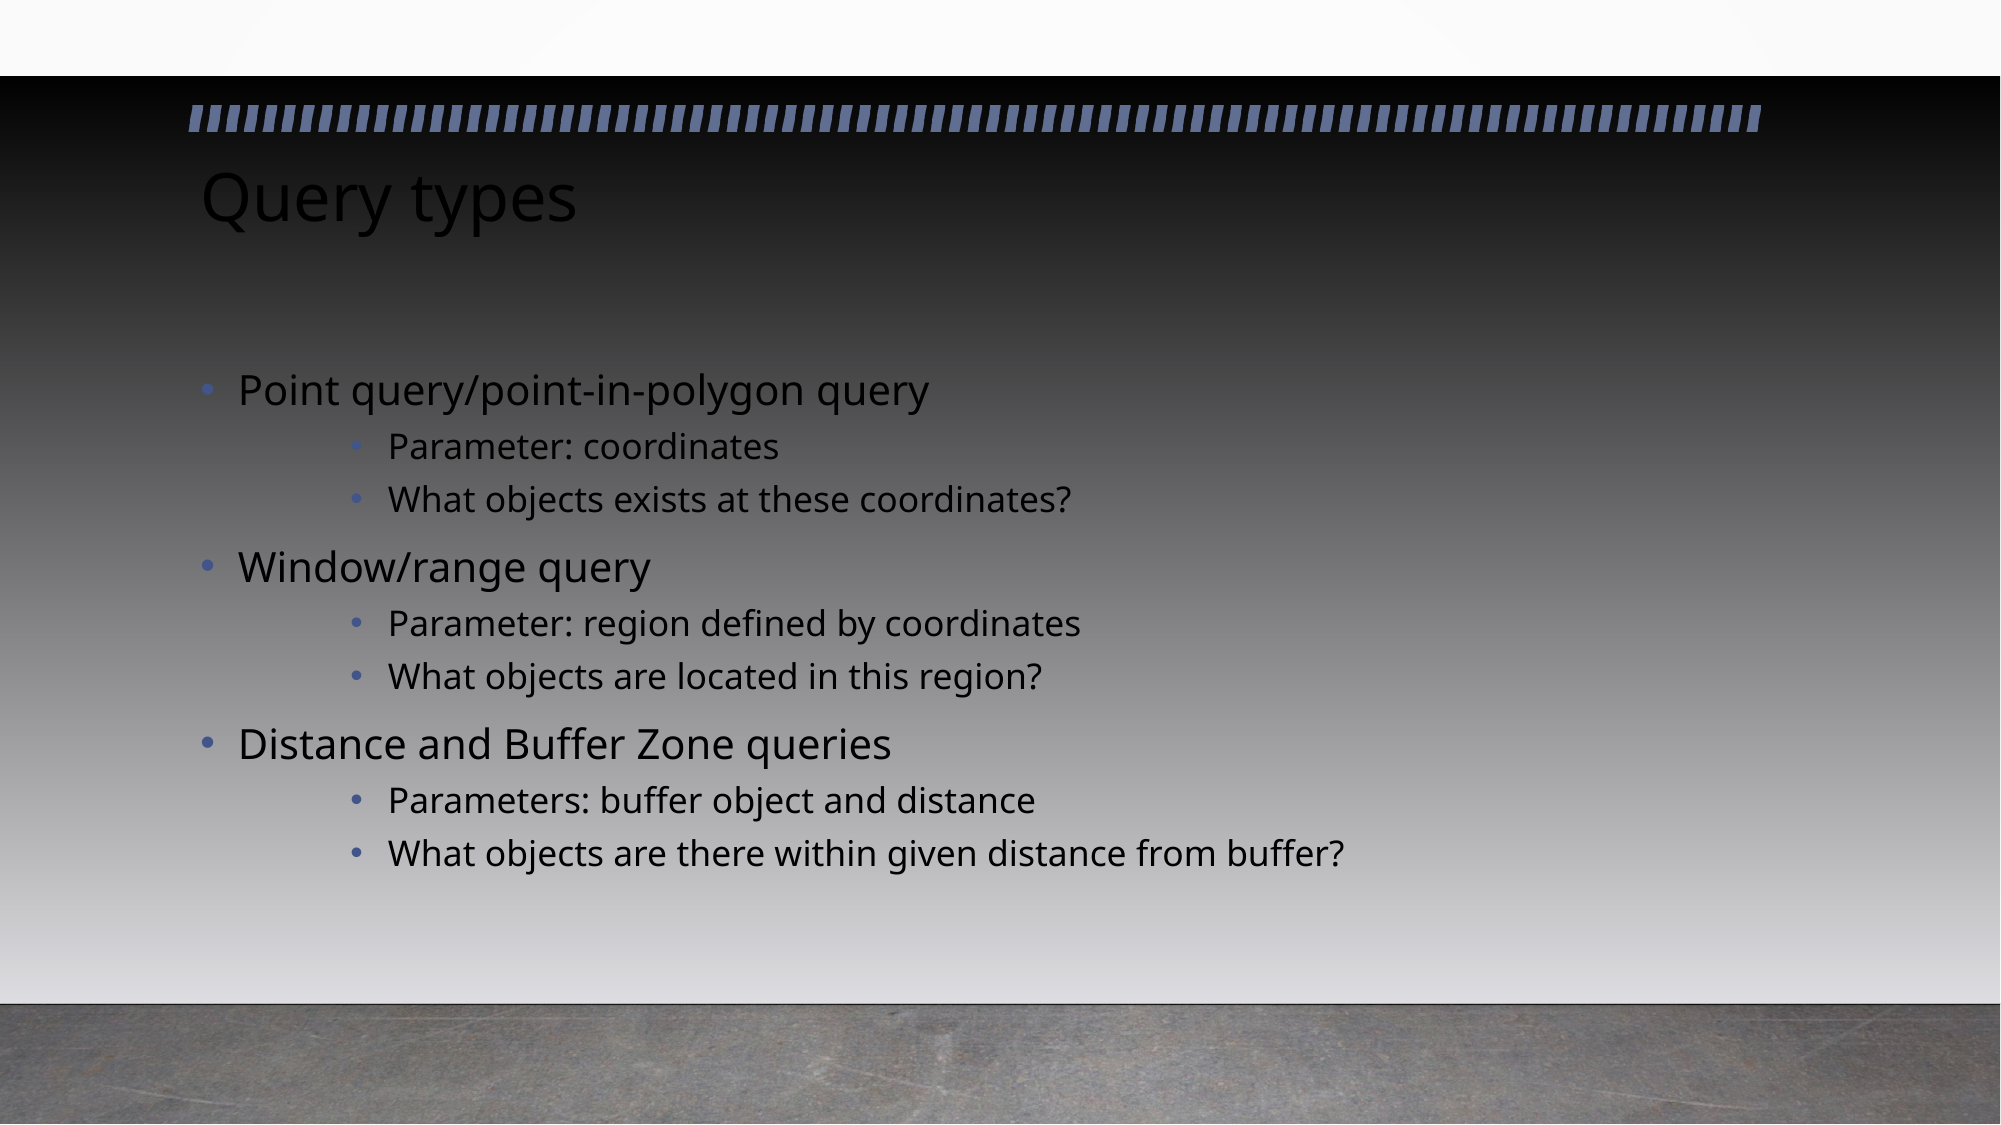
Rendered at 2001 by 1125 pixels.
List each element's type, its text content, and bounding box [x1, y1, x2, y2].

list Point query/point-in-polygon query Parameter: coordinates What objects exists at these coordinates? Window/range query Parameter: region defined by coordinates What objects are located in this region? Distance and Buffer Zone queries Parameters: buffer object and distance What objects are there within given distance from buffer? [185, 356, 1761, 897]
title Query types [185, 156, 1761, 329]
